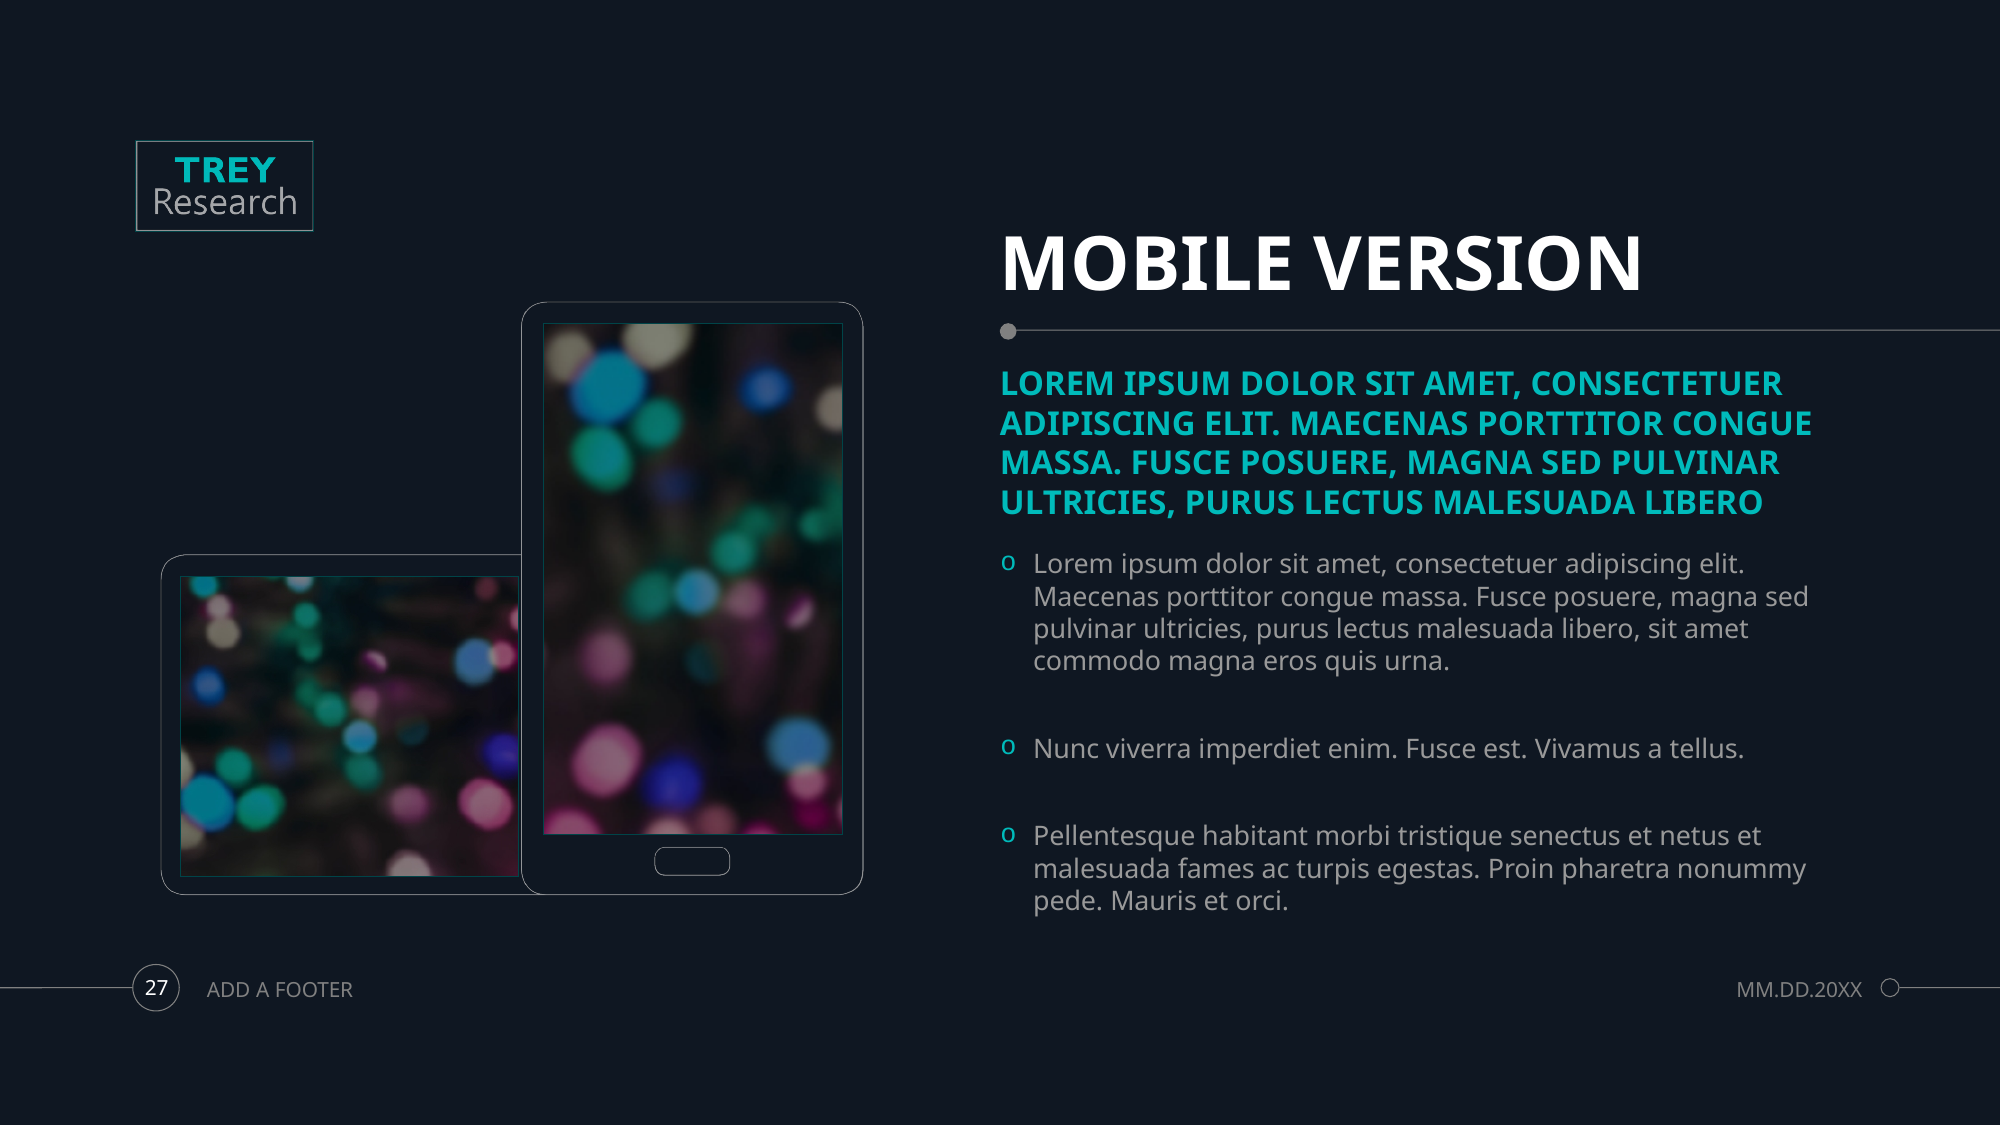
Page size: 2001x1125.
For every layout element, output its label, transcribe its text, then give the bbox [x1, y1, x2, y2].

picture [158, 298, 865, 897]
title MOBILE VERSION [999, 212, 1872, 306]
list Lorem ipsum dolor sit amet, consectetuer adipiscing elit. Maecenas porttitor congue massa. Fusce posuere, magna sed pulvinar ultricies, purus lectus malesuada libero, sit amet commodo magna eros quis urna. Nunc viverra imperdiet enim. Fusce est. Vivamus a tellus. Pellentesque habitant morbi tristique senectus et netus et malesuada fames ac turpis egestas. Proin pharetra nonummy pede. Mauris et orci. [1000, 547, 1872, 917]
slide_number MM.DD.20XX [1643, 964, 1863, 1014]
list LOREM IPSUM DOLOR SIT AMET, CONSECTETUER ADIPISCING ELIT. MAECENAS PORTTITOR CONGUE MASSA. FUSCE POSUERE, MAGNA SED PULVINAR ULTRICIES, PURUS LECTUS MALESUADA LIBERO [999, 362, 1869, 524]
picture [136, 141, 314, 231]
footer ADD A FOOTER [191, 964, 671, 1014]
slide_number <number> [127, 964, 186, 1014]
